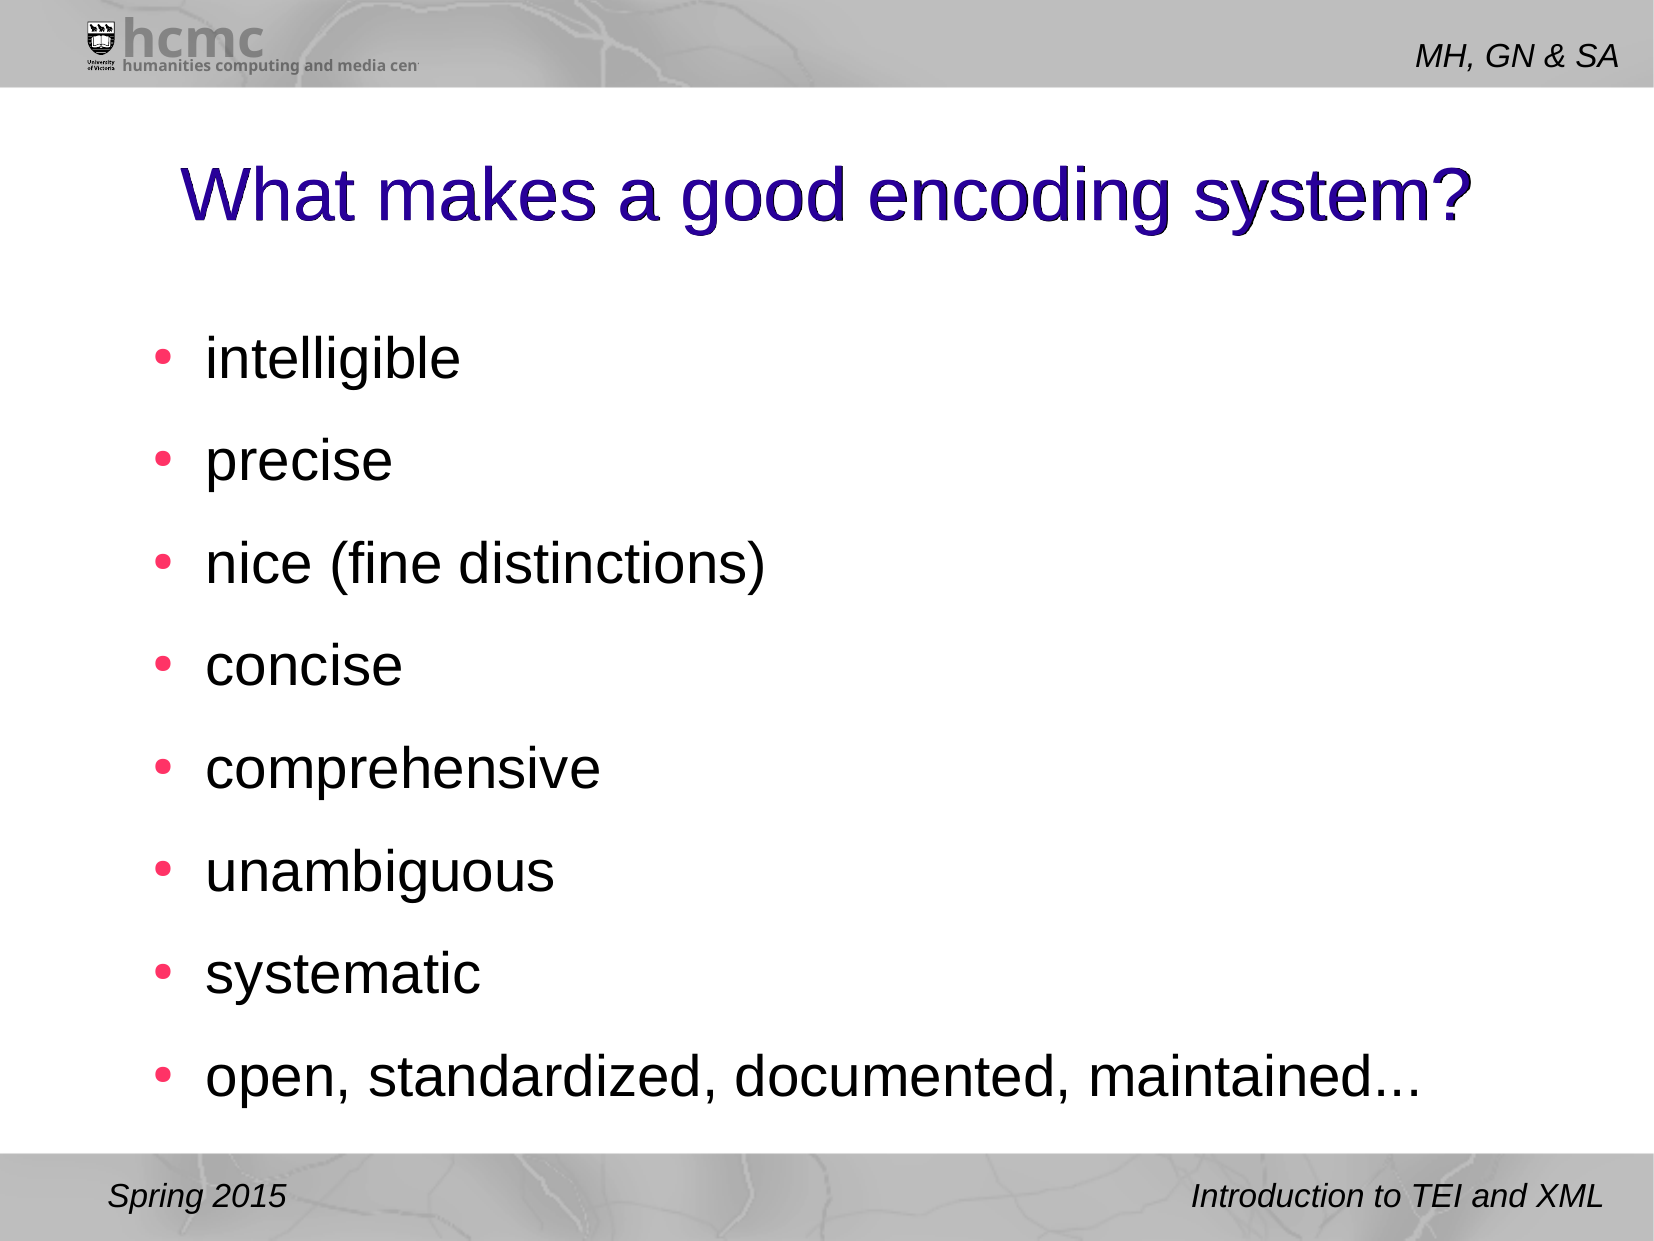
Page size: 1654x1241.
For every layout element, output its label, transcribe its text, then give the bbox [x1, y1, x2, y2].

picture [0, 0, 1654, 1241]
title What makes a good encoding system? [118, 90, 1536, 298]
list intelligible precise nice (fine distinctions) concise comprehensive unambiguous systematic open, standardized, documented, maintained... [135, 325, 1506, 1111]
